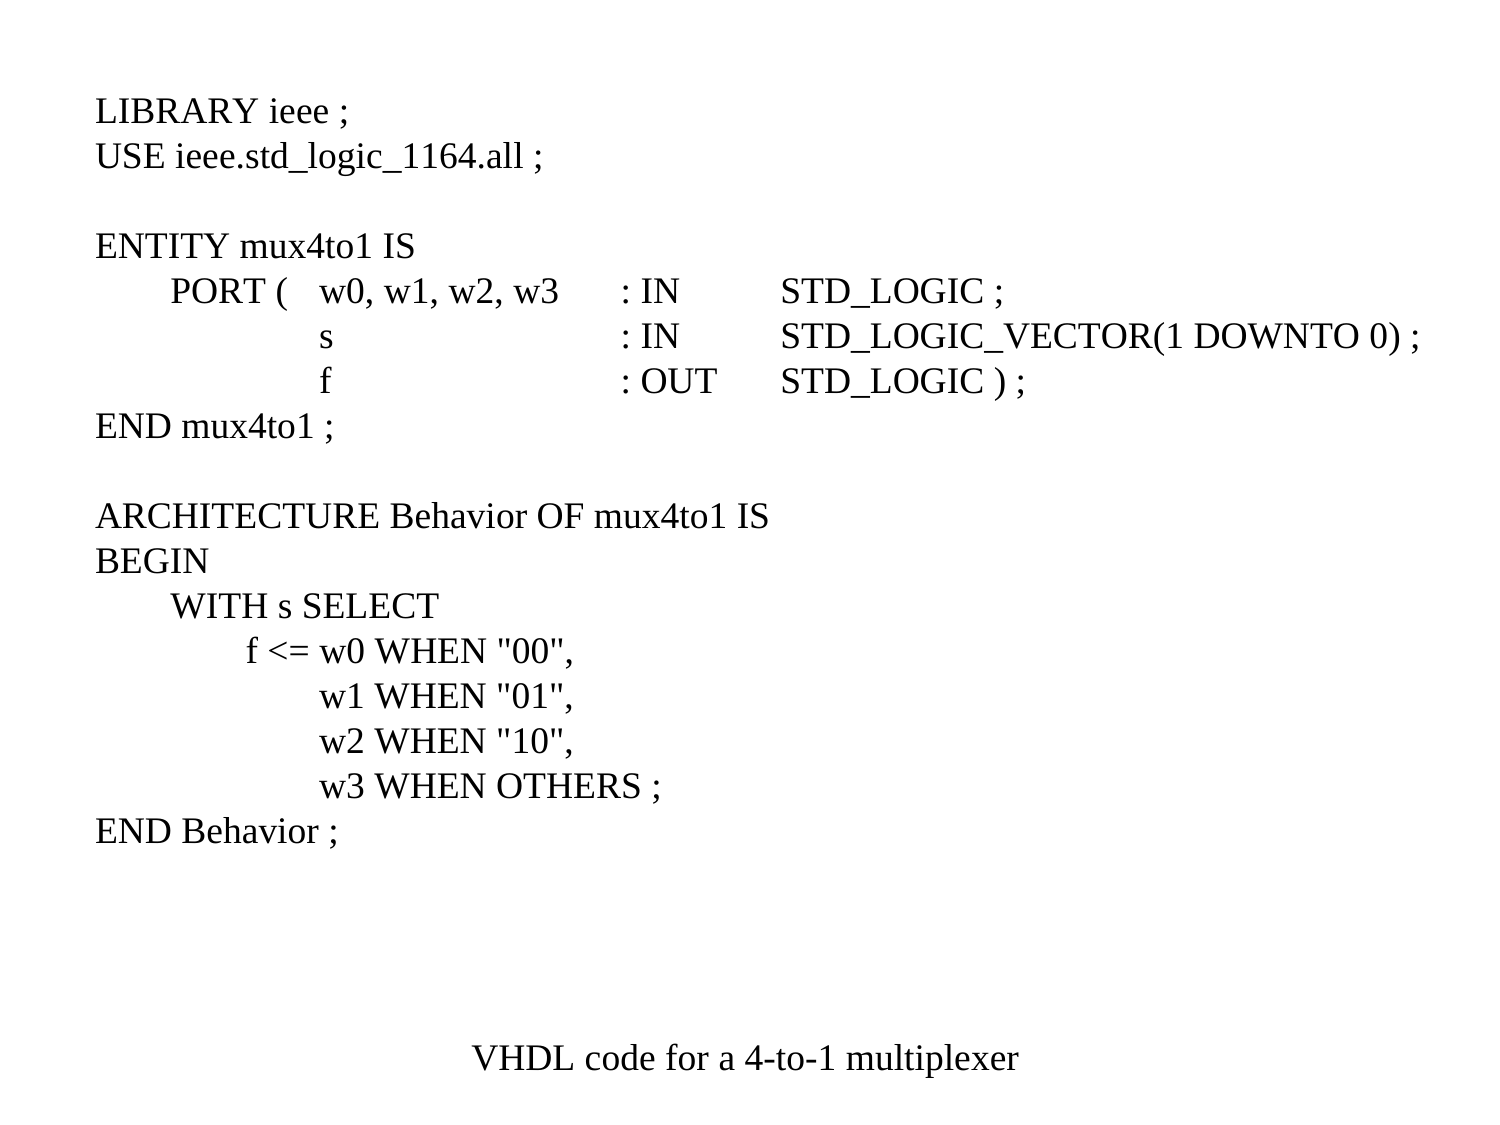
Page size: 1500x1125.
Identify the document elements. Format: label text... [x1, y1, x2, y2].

text_box VHDL code for a 4-to-1 multiplexer [154, 1025, 1337, 1101]
text_box LIBRARY ieee ; USE ieee.std_logic_1164.all ; ENTITY mux4to1 IS PORT ( w0, w1, w2, w3 : IN STD_LOGIC ; s : IN STD_LOGIC_VECTOR(1 DOWNTO 0) ; f : OUT STD_LOGIC ) ; END mux4to1 ; ARCHITECTURE Behavior OF mux4to1 IS BEGIN WITH s SELECT f <= w0 WHEN "00", w1 WHEN "01", w2 WHEN "10", w3 WHEN OTHERS ; END Behavior ; [80, 78, 1437, 905]
